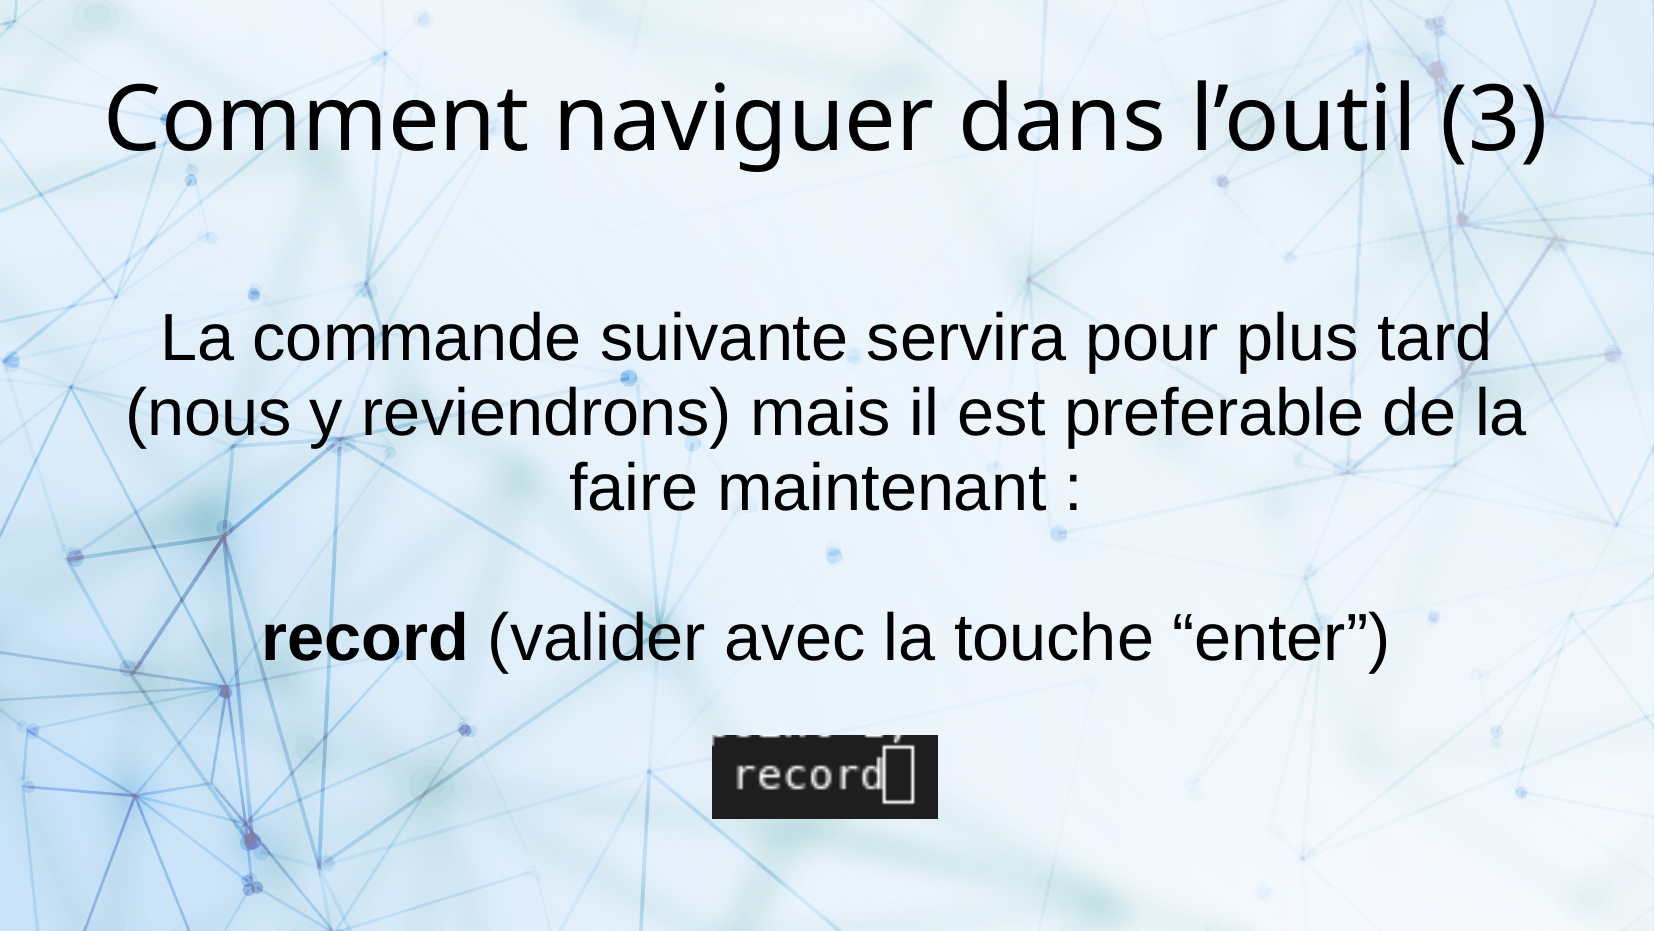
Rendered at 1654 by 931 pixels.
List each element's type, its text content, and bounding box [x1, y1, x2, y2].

title Comment naviguer dans l’outil (3) [82, 37, 1571, 193]
picture [0, 0, 1654, 931]
subtitle La commande suivante servira pour plus tard (nous y reviendrons) mais il est preferable de la faire maintenant : record (valider avec la touche “enter”) [82, 217, 1571, 758]
